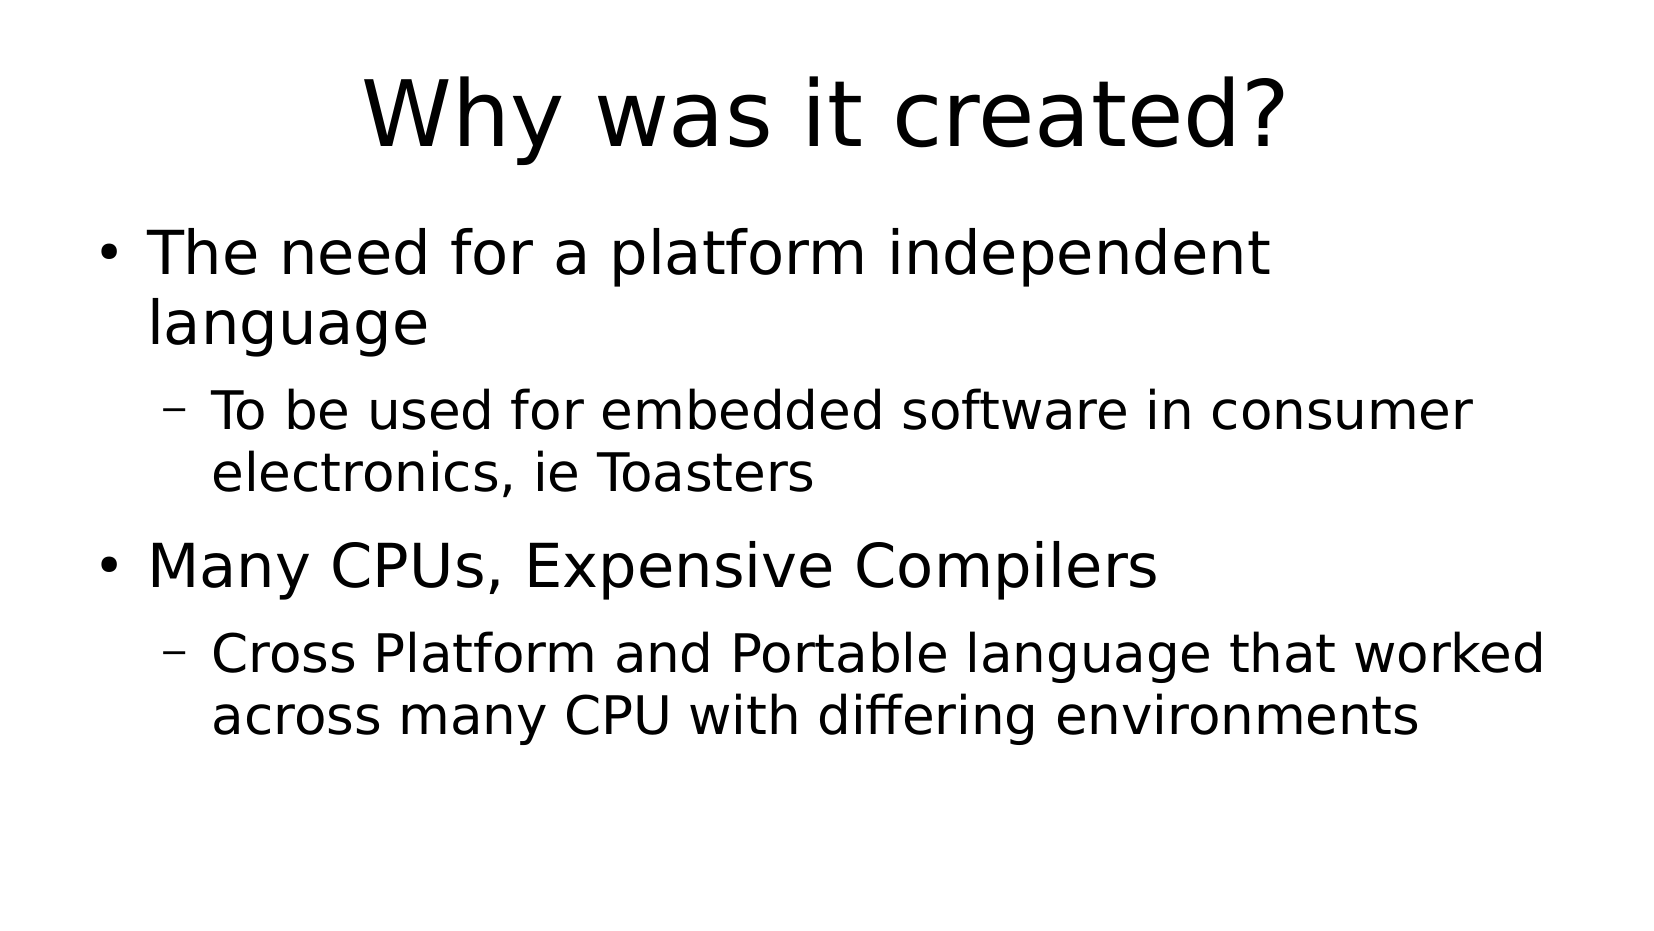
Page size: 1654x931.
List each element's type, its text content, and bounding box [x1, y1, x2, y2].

title Why was it created? [82, 37, 1571, 193]
list The need for a platform independent language To be used for embedded software in consumer electronics, ie Toasters Many CPUs, Expensive Compilers Cross Platform and Portable language that worked across many CPU with differing environments [82, 217, 1571, 758]
